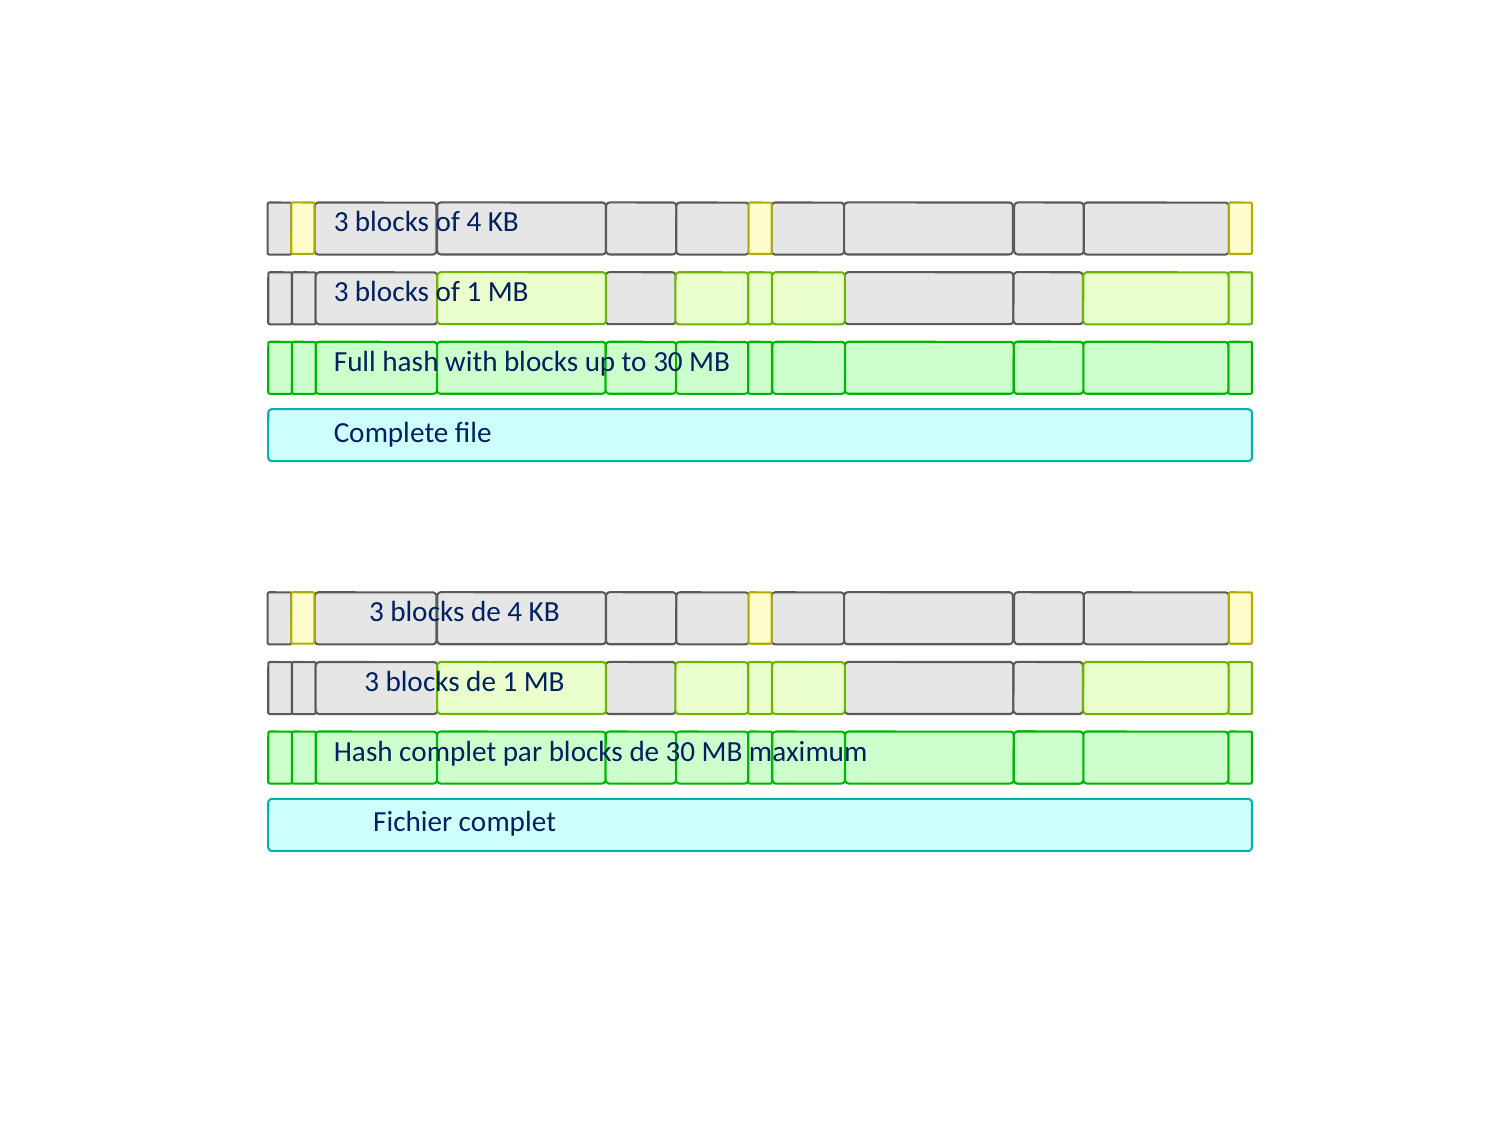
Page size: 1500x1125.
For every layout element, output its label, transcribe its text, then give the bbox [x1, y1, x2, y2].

text_box [268, 798, 1252, 851]
text_box [268, 662, 318, 715]
text_box 3 blocks de 4 KB [318, 592, 611, 653]
text_box Complete file [318, 412, 611, 473]
text_box [611, 202, 1013, 255]
text_box [611, 592, 1013, 645]
text_box [268, 731, 1253, 784]
text_box [1014, 592, 1253, 645]
text_box 3 blocks of 1 MB [318, 272, 611, 333]
text_box Full hash with blocks up to 30 MB [318, 341, 1014, 391]
text_box Hash complet par blocks de 30 MB maximum [318, 731, 1014, 781]
text_box [268, 409, 1252, 462]
text_box [267, 592, 318, 645]
text_box [268, 272, 318, 325]
text_box [609, 661, 1253, 715]
text_box [268, 341, 1253, 394]
text_box [611, 272, 1253, 325]
text_box [1014, 202, 1253, 255]
text_box 3 blocks de 1 MB [318, 662, 611, 722]
text_box Fichier complet [318, 802, 611, 863]
text_box [267, 202, 318, 255]
text_box 3 blocks of 4 KB [318, 202, 611, 263]
